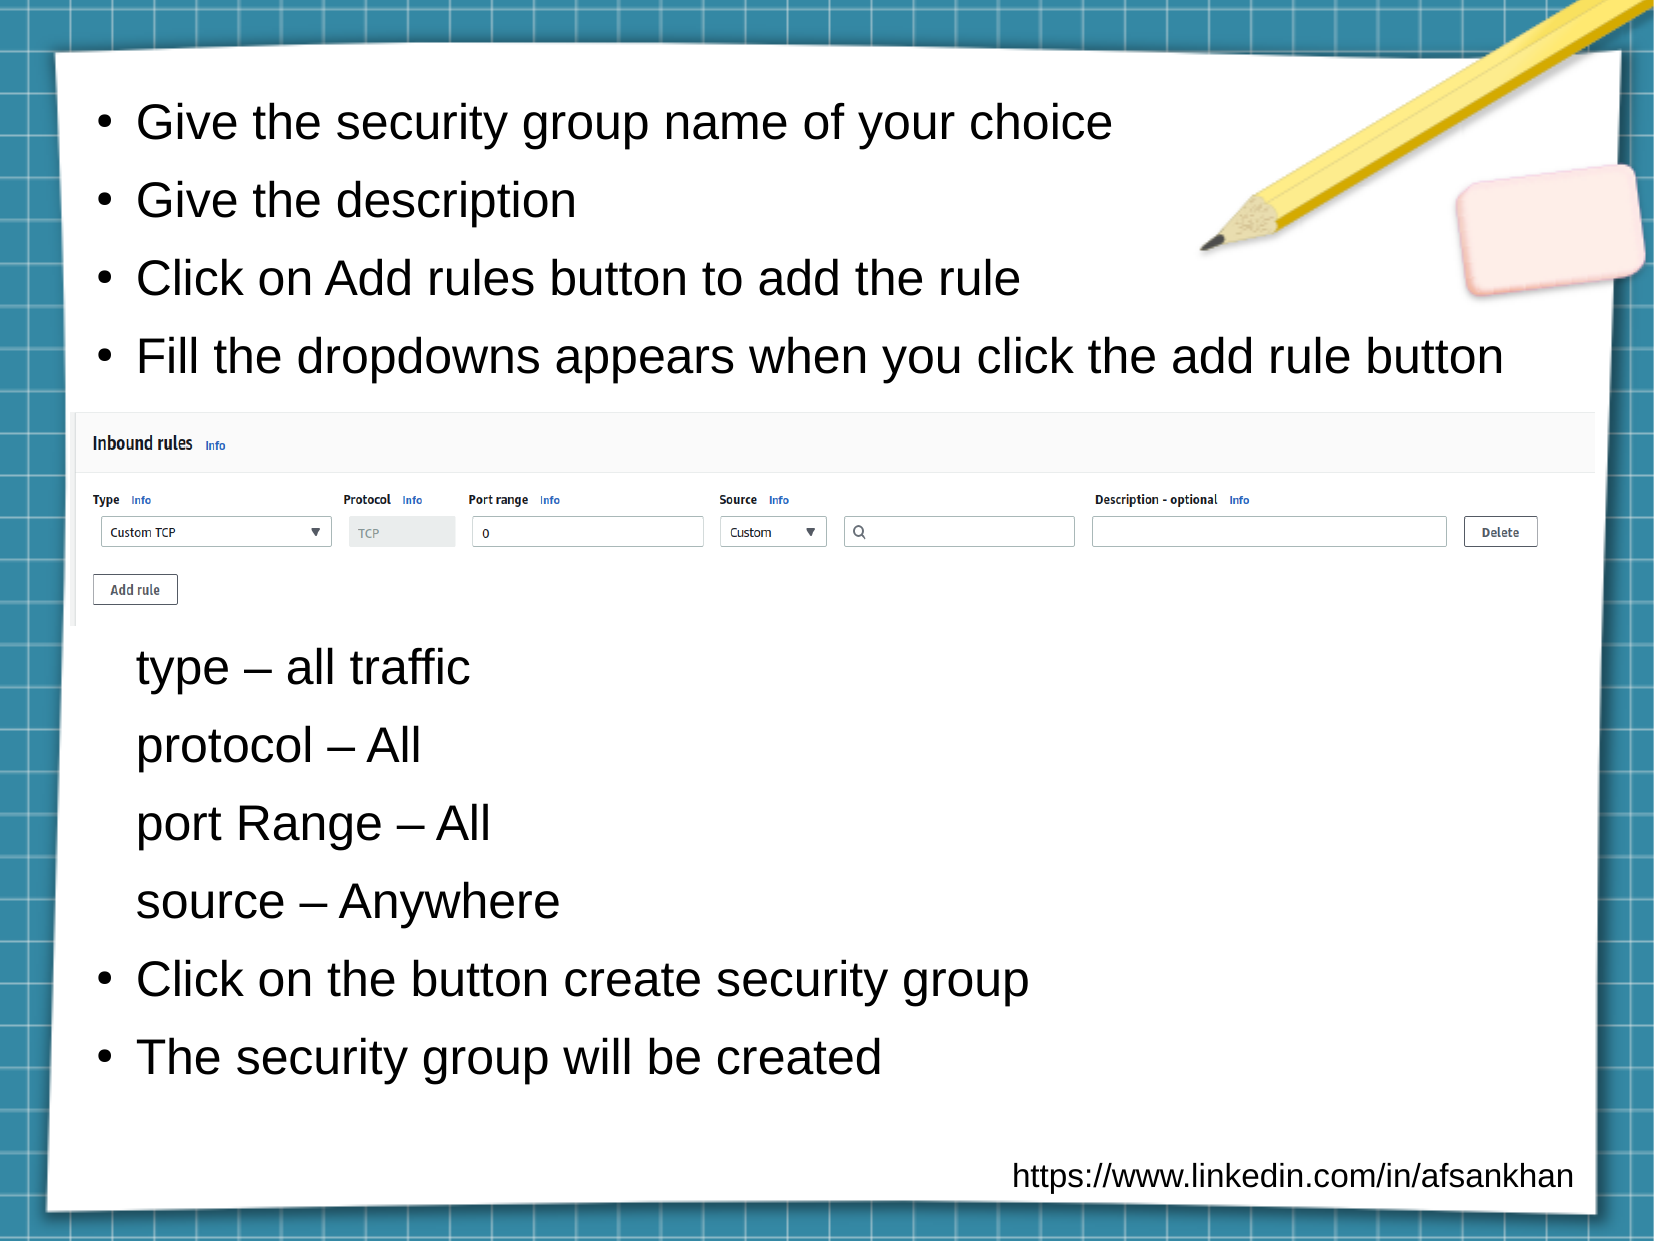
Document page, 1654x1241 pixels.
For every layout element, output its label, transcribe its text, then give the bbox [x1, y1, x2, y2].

list Give the security group name of your choice Give the description Click on Add rules button to add the rule Fill the dropdowns appears when you click the add rule button type – all traffic protocol – All port Range – All source – Anywhere Click on the button create security group The security group will be created [82, 94, 1571, 412]
list Give the security group name of your choice Give the description Click on Add rules button to add the rule Fill the dropdowns appears when you click the add rule button type – all traffic protocol – All port Range – All source – Anywhere Click on the button create security group The security group will be created [82, 626, 1571, 1170]
picture [0, 0, 1654, 1241]
text_box https://www.linkedin.com/in/afsankhan [997, 1149, 1591, 1202]
